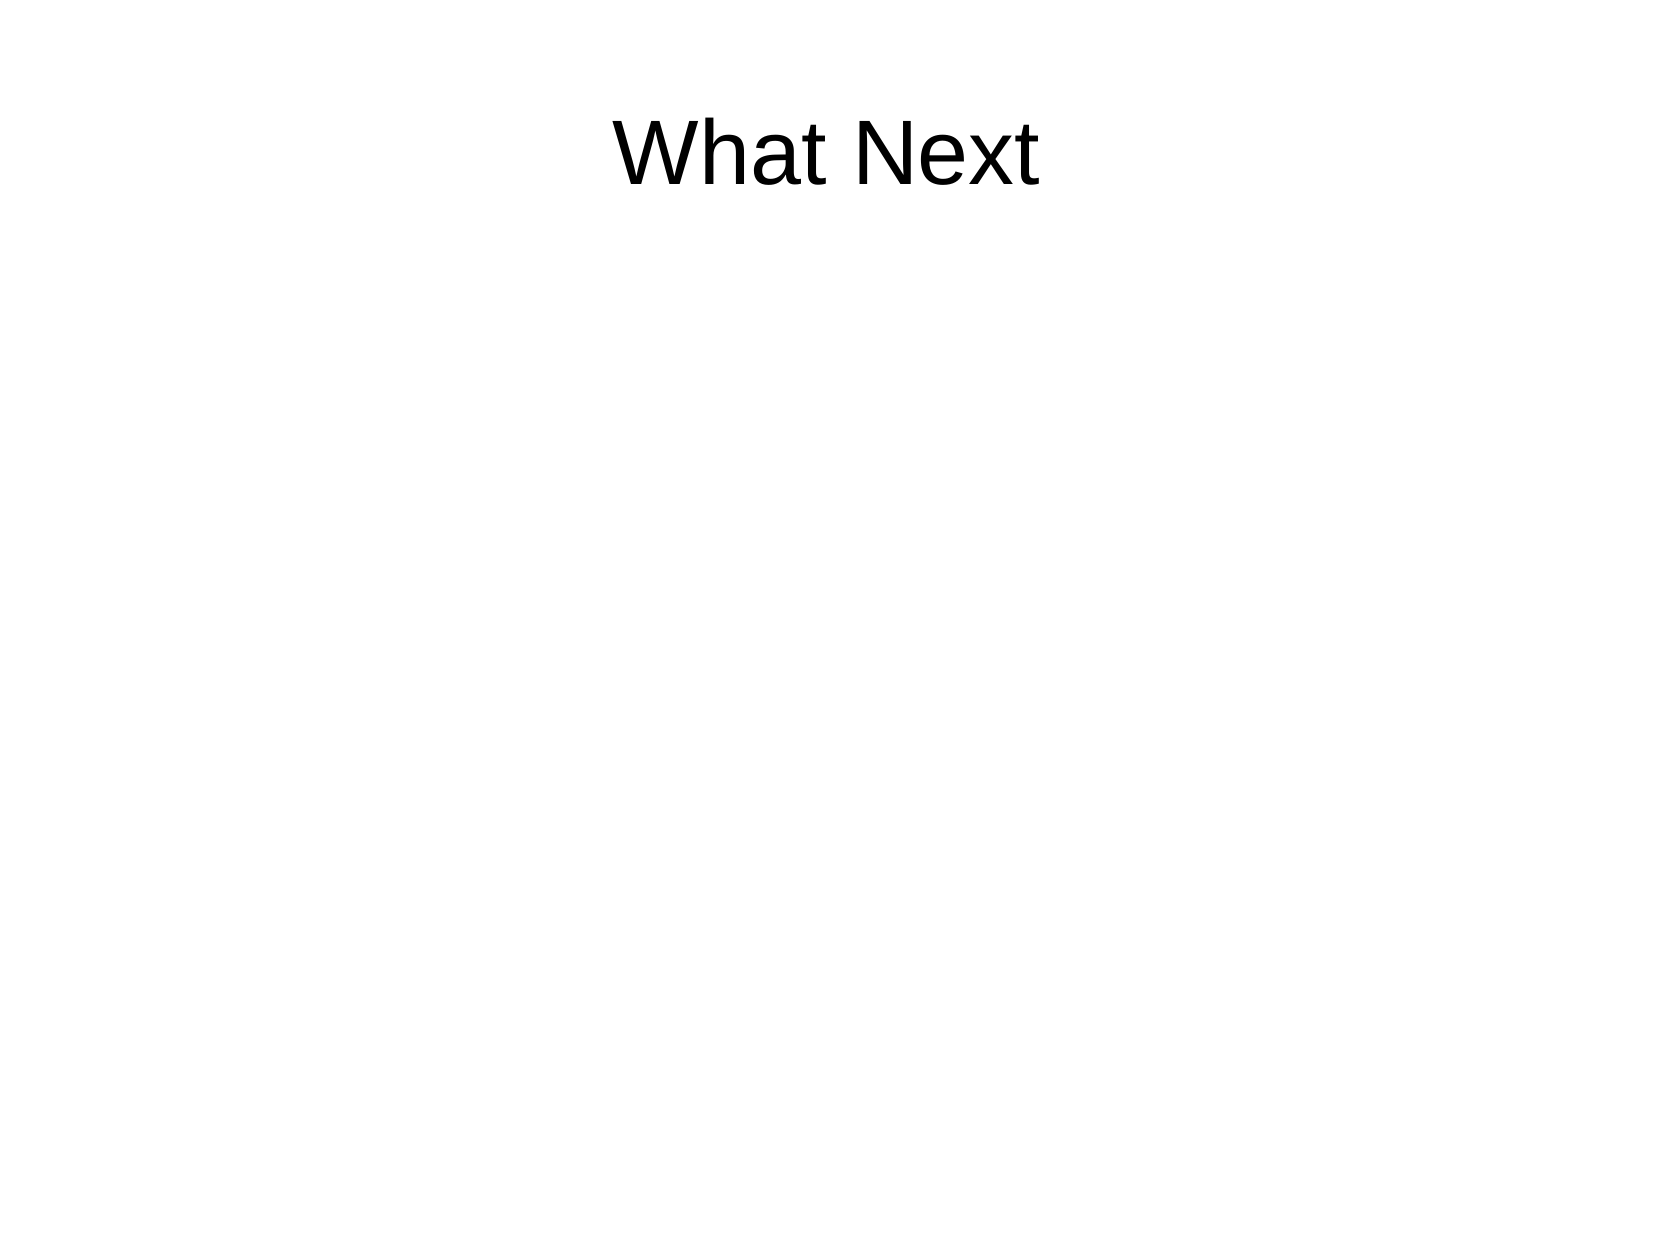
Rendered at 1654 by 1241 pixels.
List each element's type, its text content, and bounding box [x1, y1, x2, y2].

title What Next [82, 49, 1571, 257]
